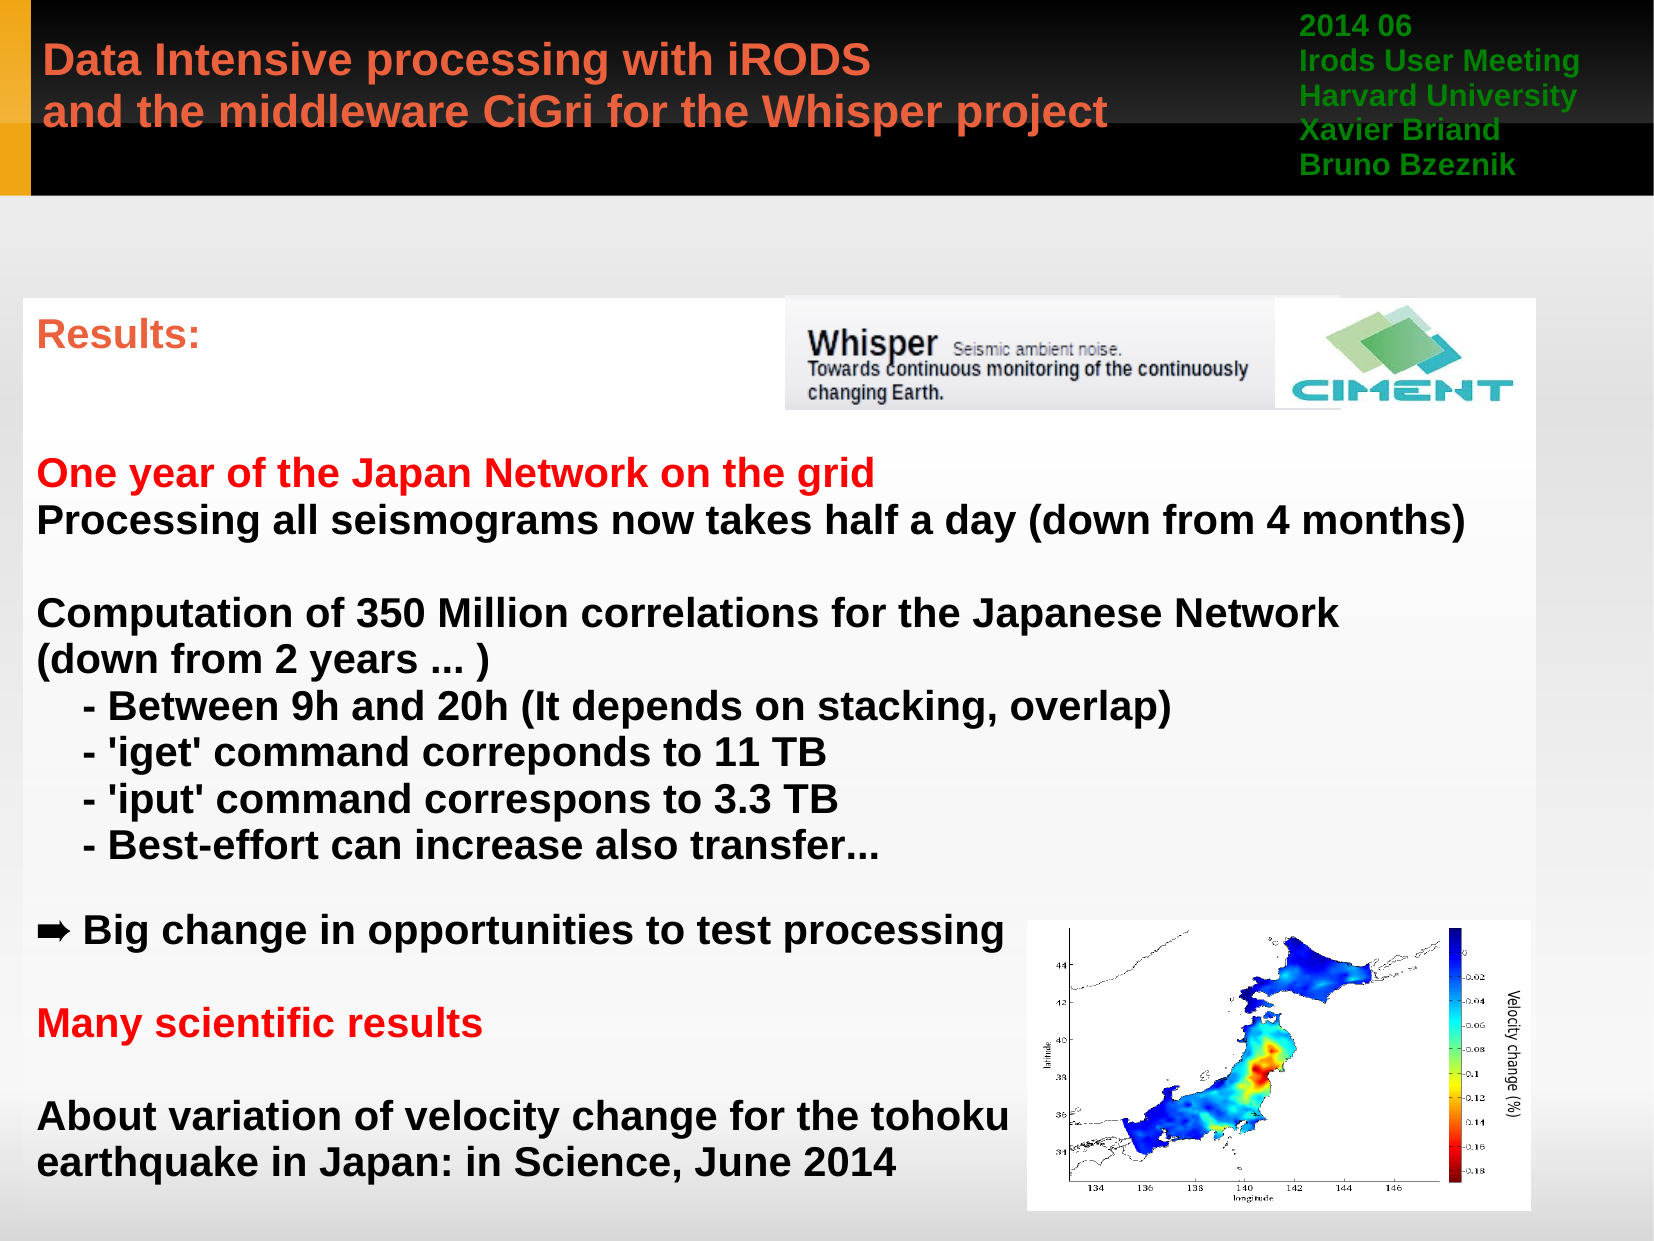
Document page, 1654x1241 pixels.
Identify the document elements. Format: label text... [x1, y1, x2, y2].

picture [749, 49, 763, 58]
picture [473, 54, 482, 59]
list Results: One year of the Japan Network on the grid Processing all seismograms now takes half a day (down from 4 months) Computation of 350 Million correlations for the Japanese Network (down from 2 years ... ) - Between 9h and 20h (It depends on stacking, overlap) - 'iget' command correponds to 11 TB - 'iput' command correspons to 3.3 TB - Best-effort can increase also transfer... à Big change in opportunities to test processing Many scientific results About variation of velocity change for the tohoku earthquake in Japan: in Science, June 2014 [23, 298, 1536, 1235]
picture [219, 54, 228, 59]
picture [0, 0, 1654, 1241]
title Data Intensive processing with iRODS and the middleware CiGri for the Whisper project [29, 59, 1365, 266]
picture [336, 54, 345, 59]
picture [420, 55, 430, 59]
picture [52, 49, 67, 59]
picture [818, 49, 833, 59]
title 2014 06 Irods User Meeting Harvard University Xavier Briand Bruno Bzeznik [1299, 41, 1654, 219]
picture [781, 48, 799, 59]
